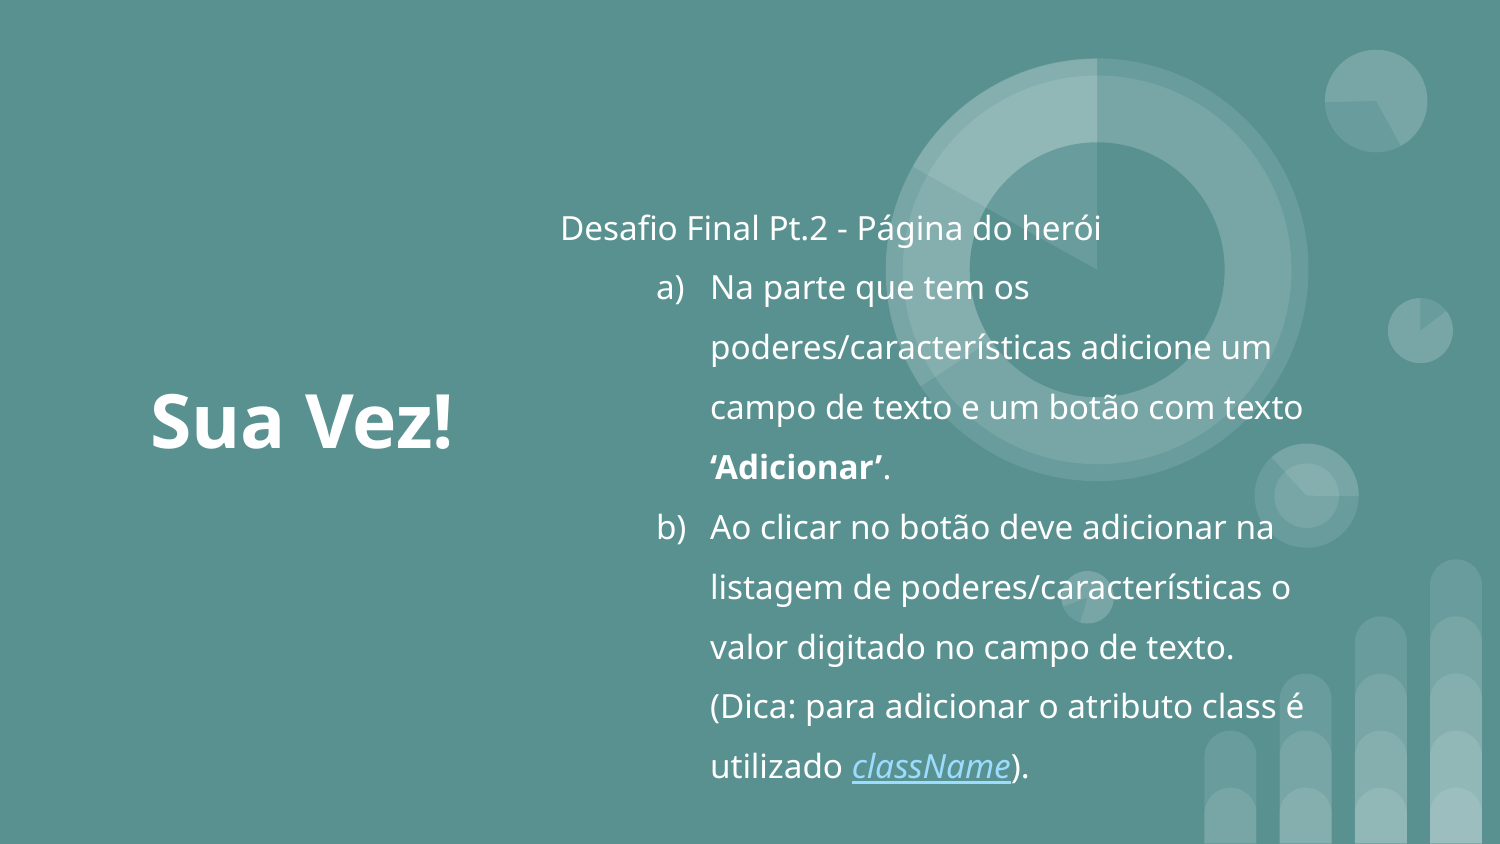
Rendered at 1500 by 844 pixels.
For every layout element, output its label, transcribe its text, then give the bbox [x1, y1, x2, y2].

subtitle Desafio Final Pt.2 - Página do herói Na parte que tem os poderes/características adicione um campo de texto e um botão com texto ‘Adicionar’. Ao clicar no botão deve adicionar na listagem de poderes/características o valor digitado no campo de texto. (Dica: para adicionar o atributo class é utilizado className). [545, 171, 1381, 820]
title Sua Vez! [135, 264, 545, 572]
